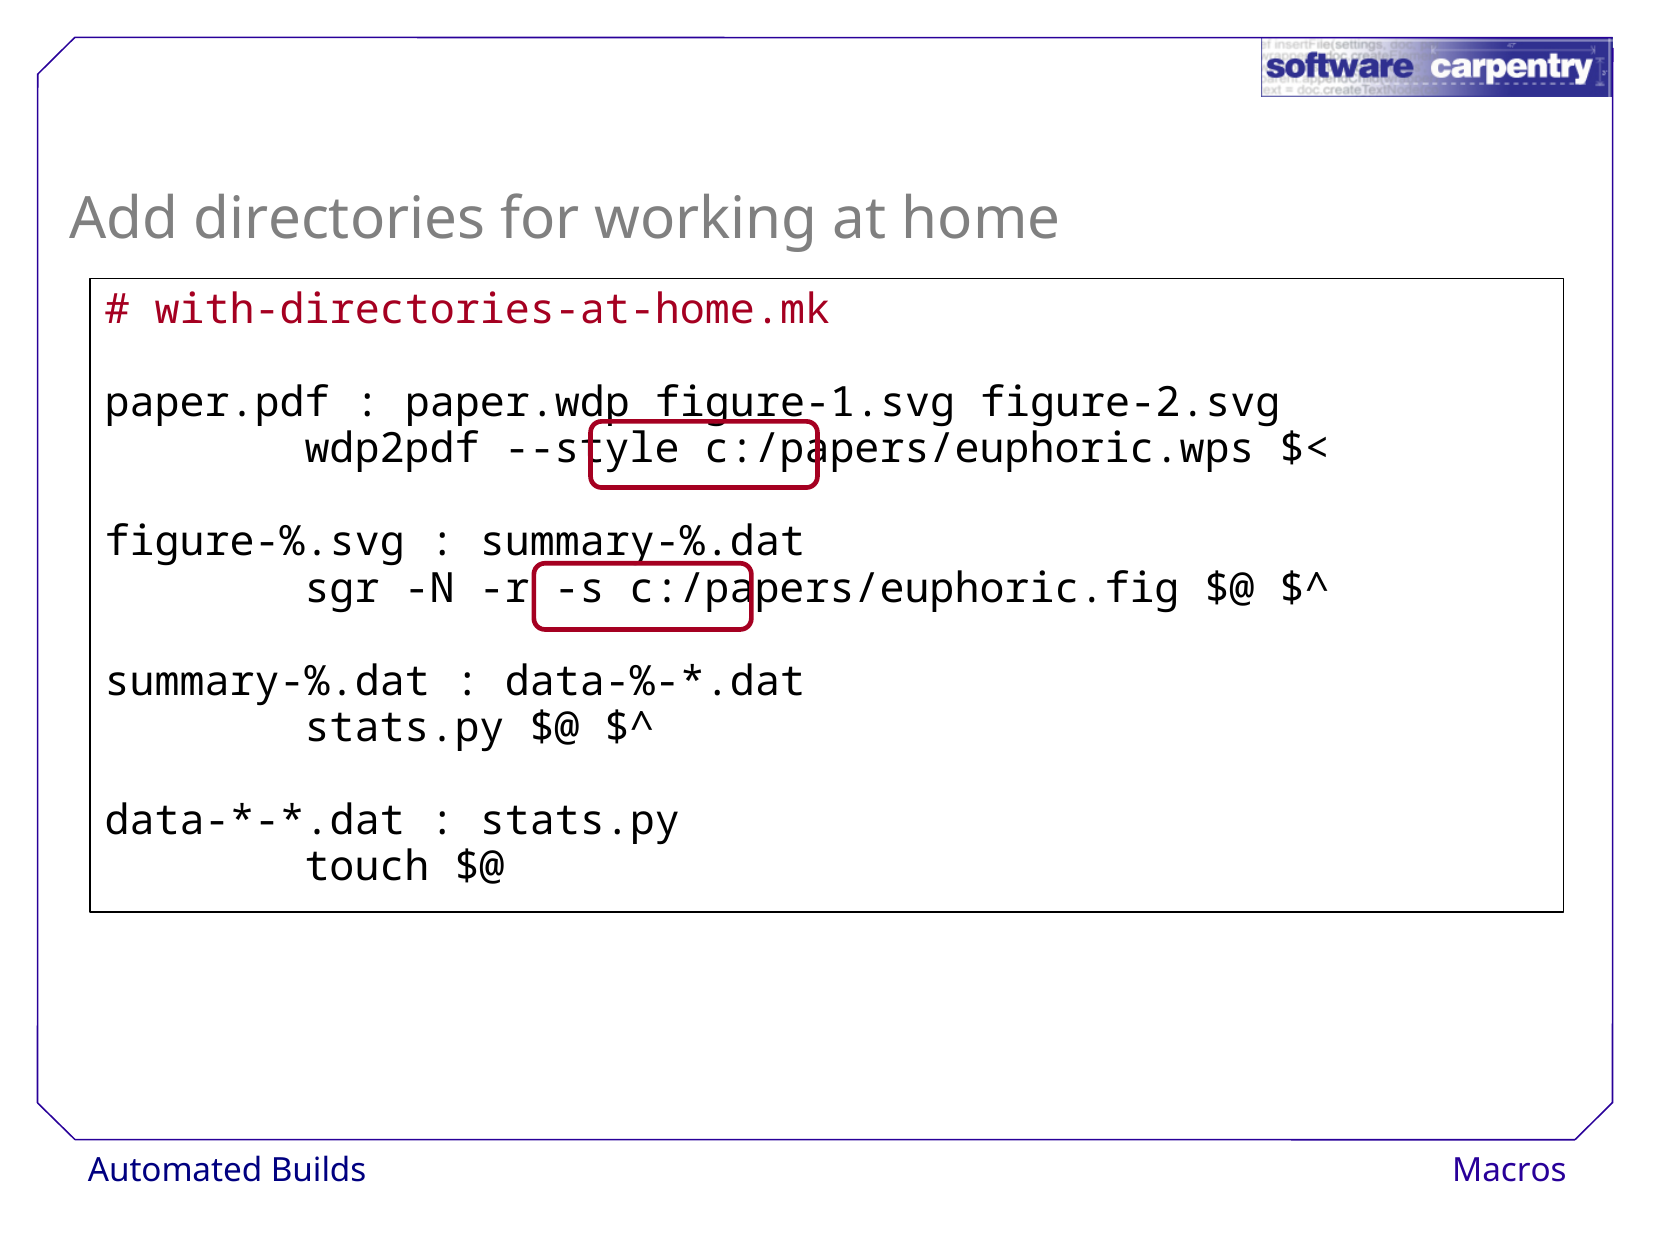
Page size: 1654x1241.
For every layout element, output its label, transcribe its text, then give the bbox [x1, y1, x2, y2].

text_box Add directories for working at home [54, 138, 1226, 259]
picture [1261, 39, 1613, 97]
text_box # with-directories-at-home.mk paper.pdf : paper.wdp figure-1.svg figure-2.svg wdp2pdf --style c:/papers/euphoric.wps $< figure-%.svg : summary-%.dat sgr -N -r -s c:/papers/euphoric.fig $@ $^ summary-%.dat : data-%-*.dat stats.py $@ $^ data-*-*.dat : stats.py touch $@ [89, 278, 1564, 912]
